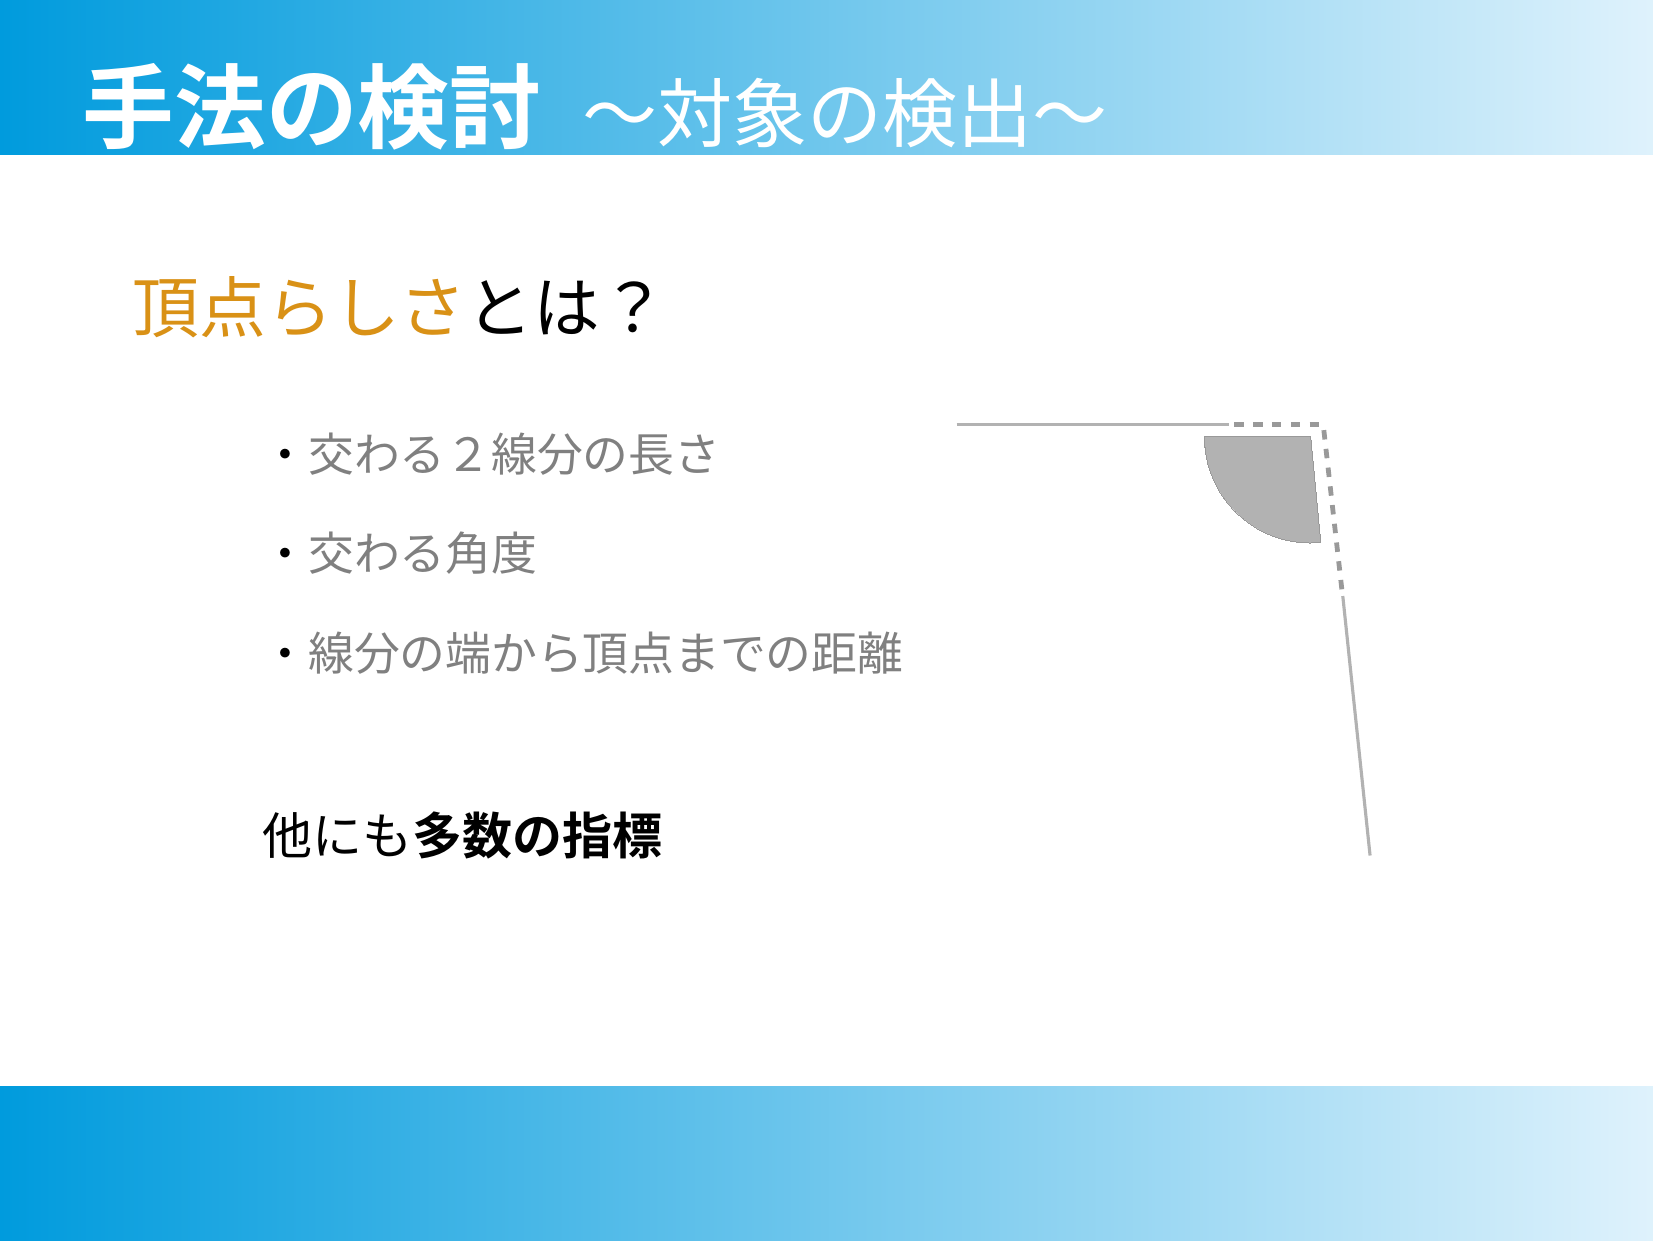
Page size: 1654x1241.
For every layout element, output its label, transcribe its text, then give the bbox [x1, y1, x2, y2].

title 手法の検討 〜対象の検出〜 [82, 32, 1571, 171]
text_box ・交わる２線分の長さ ・交わる角度 ・線分の端から頂点までの距離 他にも多数の指標 [248, 377, 1229, 815]
text_box 頂点らしさとは？ [118, 248, 756, 363]
text_box [1204, 436, 1321, 544]
